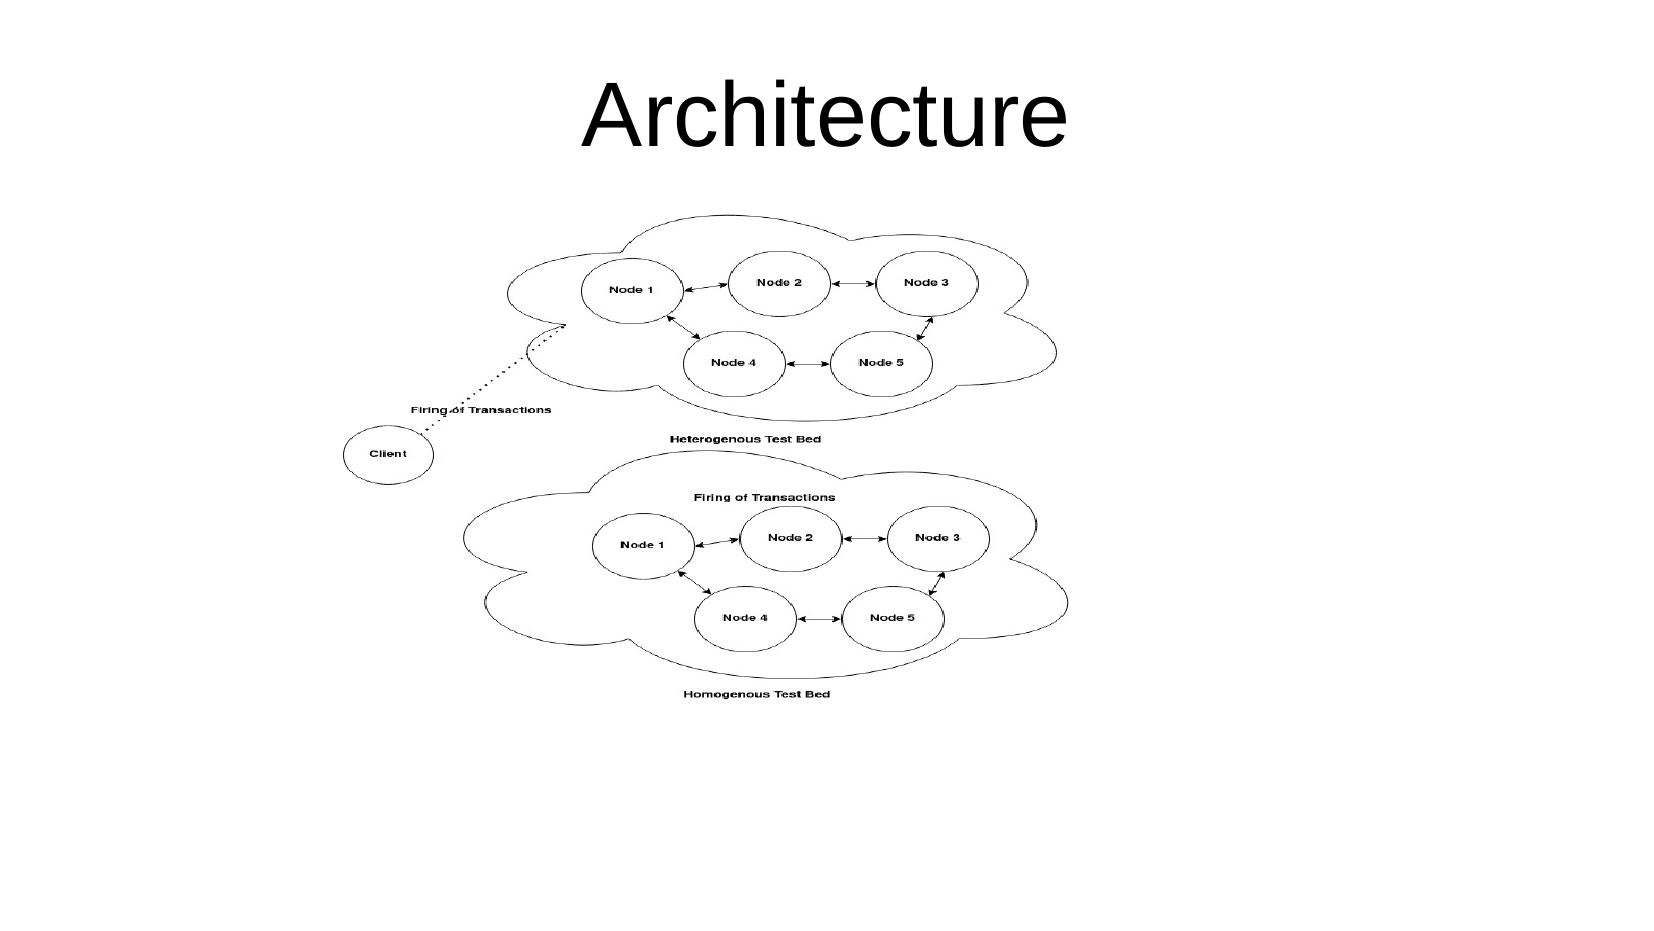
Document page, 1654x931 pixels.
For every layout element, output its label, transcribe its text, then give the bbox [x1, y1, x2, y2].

title Architecture [82, 37, 1571, 193]
picture [343, 192, 1096, 703]
